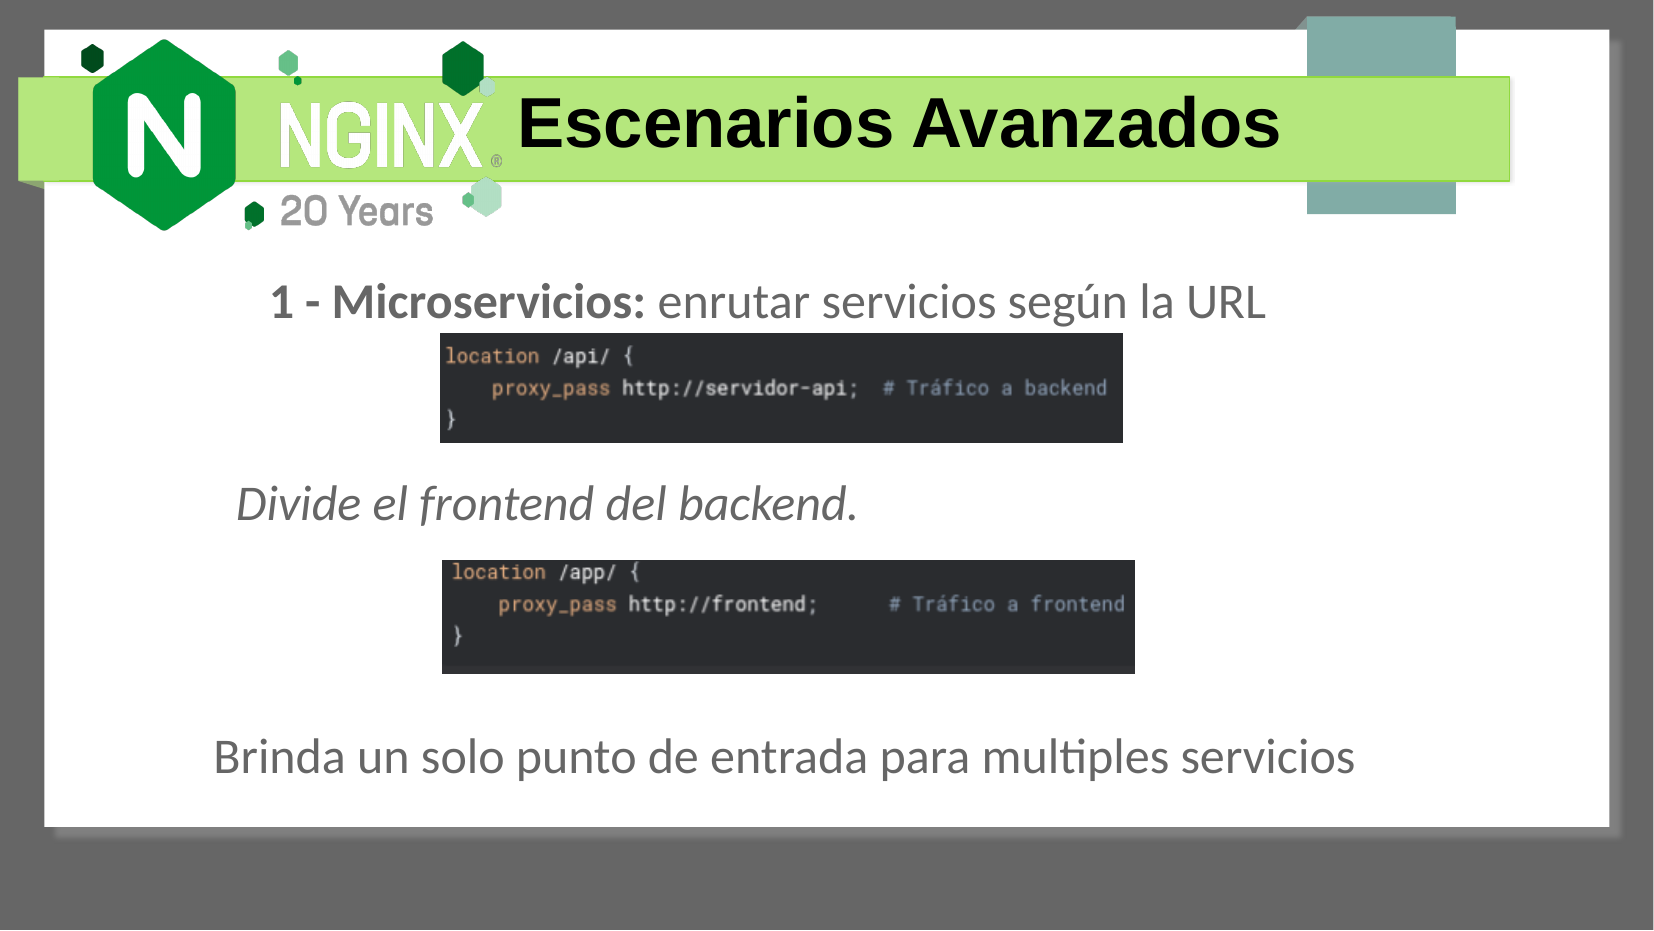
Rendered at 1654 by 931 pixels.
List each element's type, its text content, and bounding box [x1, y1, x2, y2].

picture [440, 333, 1123, 443]
subtitle 1 - Microservicios: enrutar servicios según la URL Divide el frontend del backend. Brinda un solo punto de entrada para multiples servicios [0, 147, 1536, 931]
picture [442, 560, 1135, 674]
picture [74, 37, 502, 237]
title Escenarios Avanzados [517, 38, 1611, 207]
